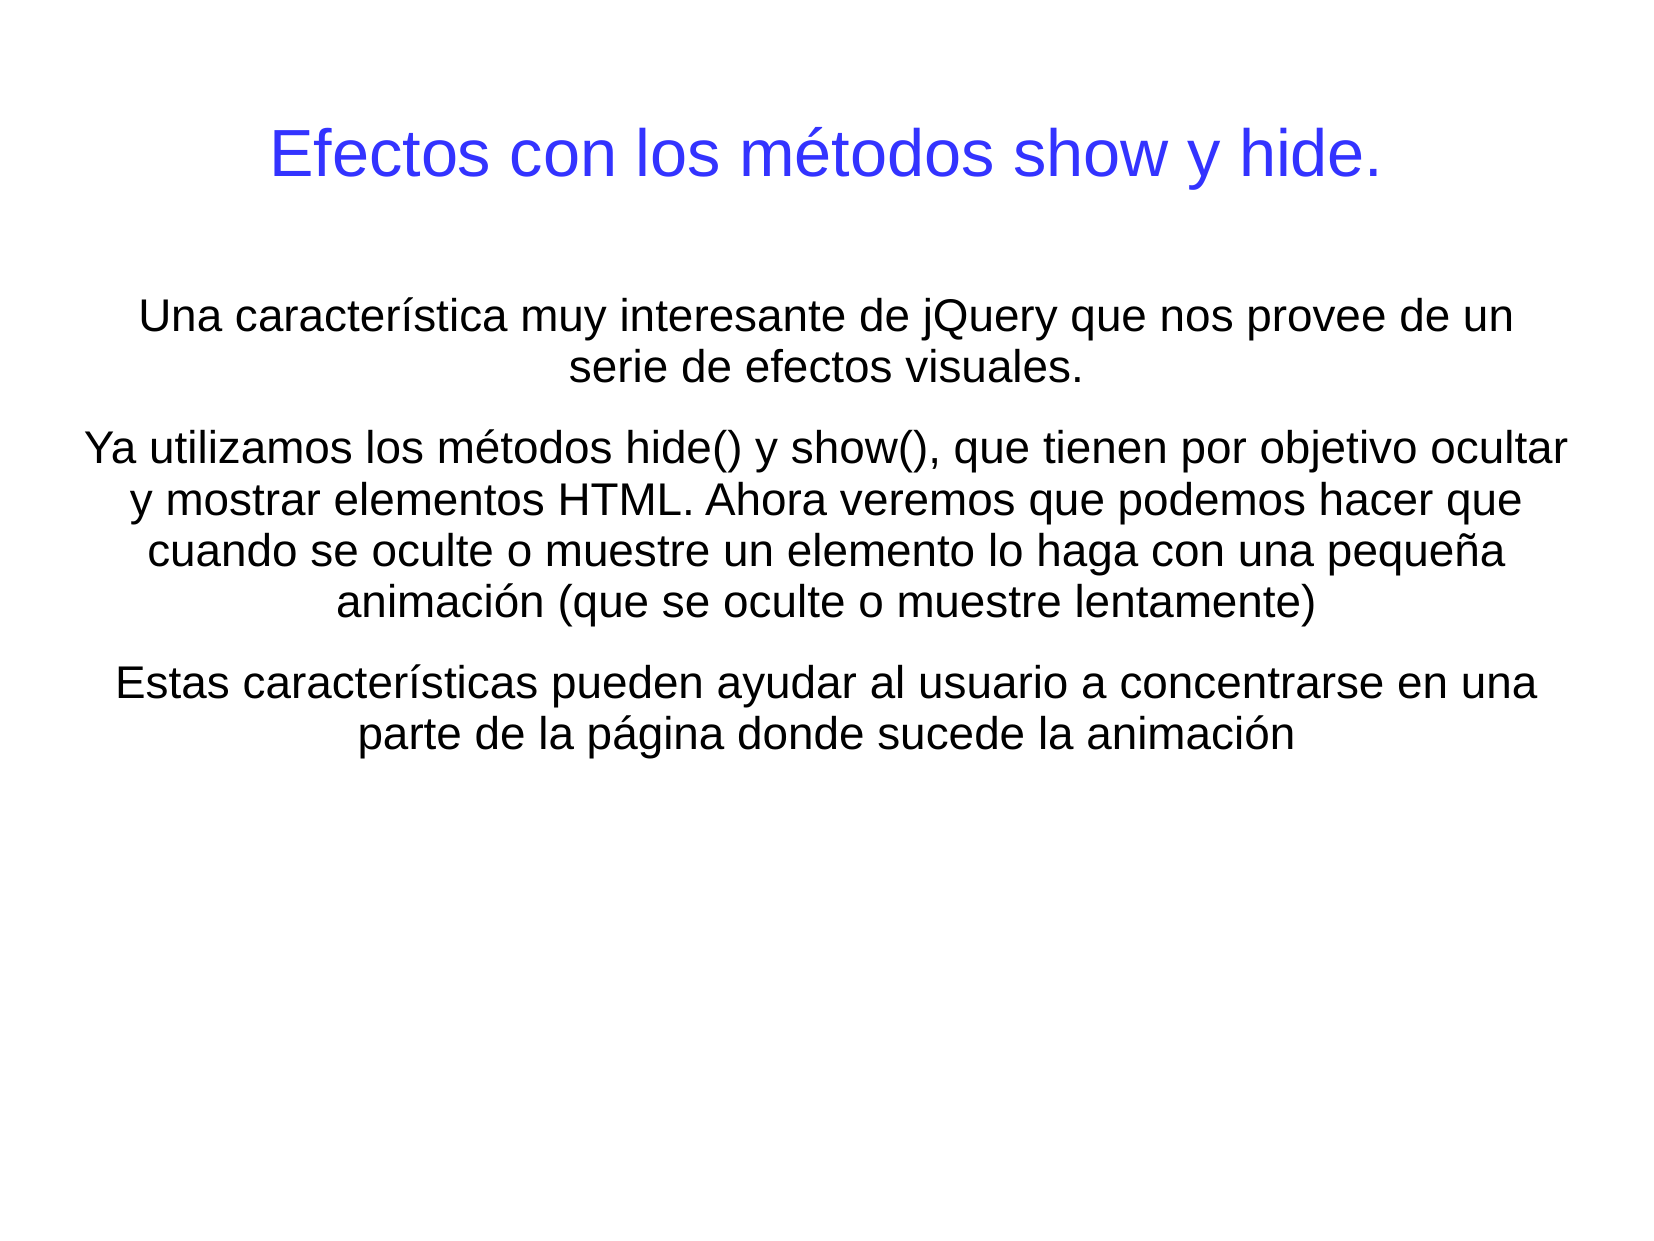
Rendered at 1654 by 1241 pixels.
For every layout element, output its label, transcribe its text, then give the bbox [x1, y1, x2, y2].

title Efectos con los métodos show y hide. [82, 49, 1571, 257]
list Una característica muy interesante de jQuery que nos provee de un serie de efectos visuales. Ya utilizamos los métodos hide() y show(), que tienen por objetivo ocultar y mostrar elementos HTML. Ahora veremos que podemos hacer que cuando se oculte o muestre un elemento lo haga con una pequeña animación (que se oculte o muestre lentamente) Estas características pueden ayudar al usuario a concentrarse en una parte de la página donde sucede la animación [82, 290, 1571, 1010]
